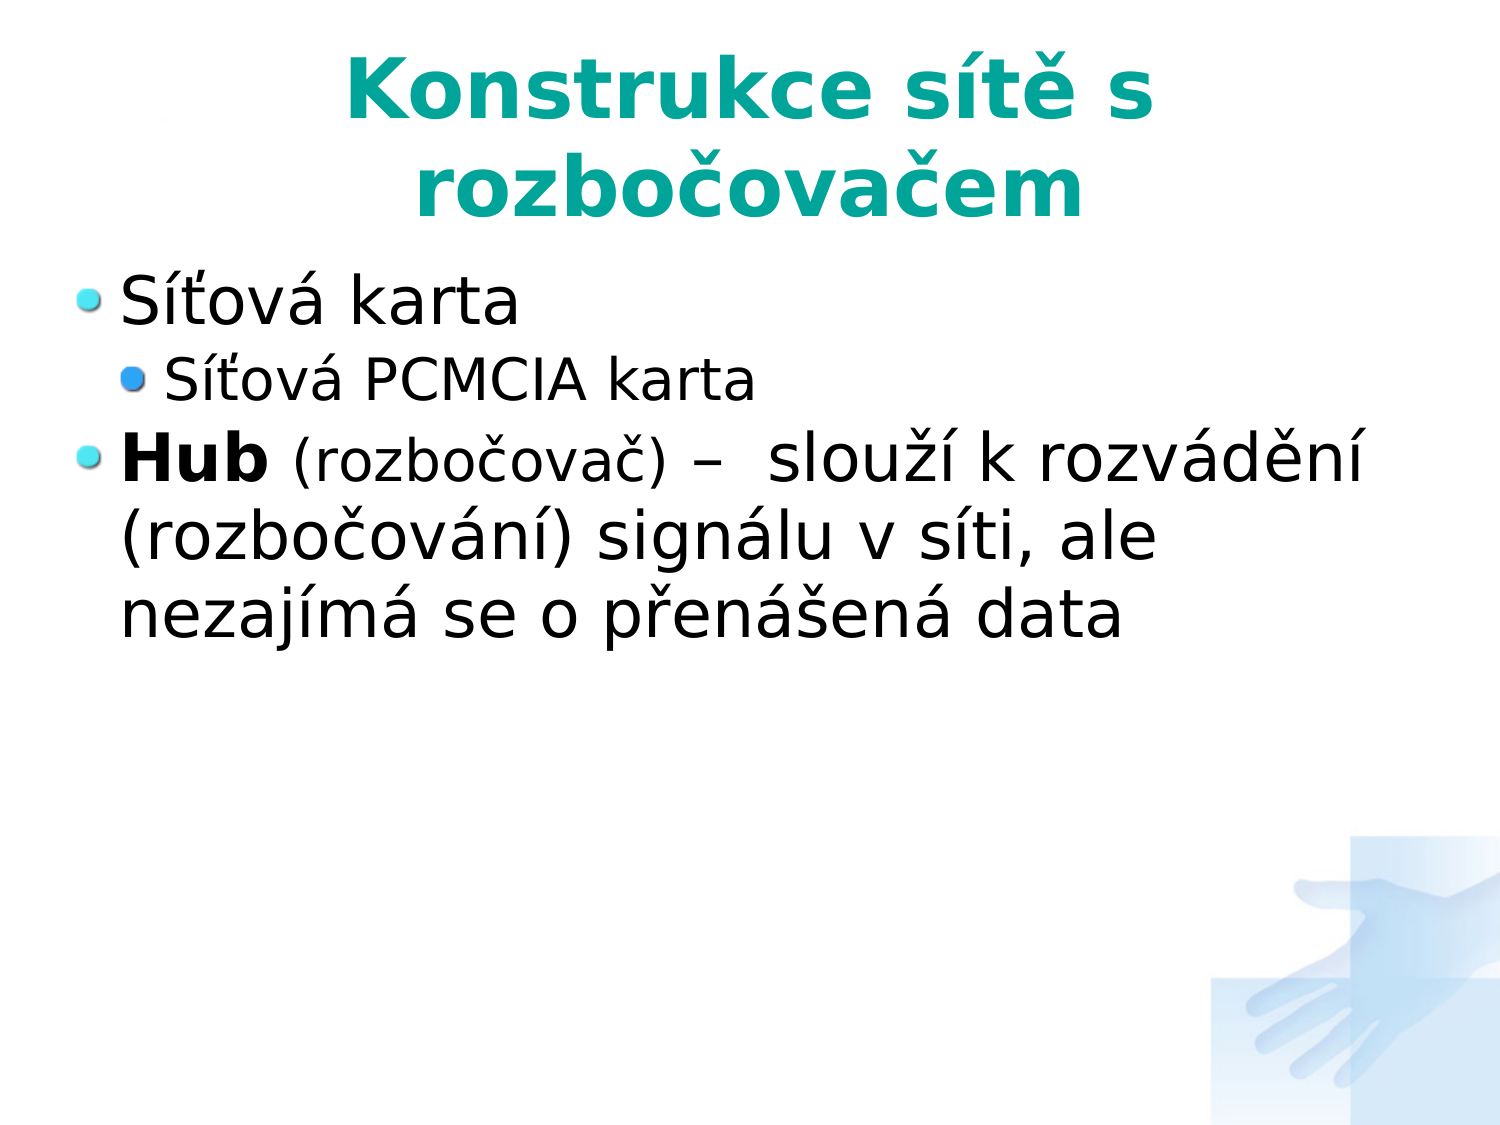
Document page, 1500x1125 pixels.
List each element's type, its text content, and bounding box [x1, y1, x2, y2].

title Konstrukce sítě s rozbočovačem [75, 21, 1426, 257]
list Síťová karta Síťová PCMCIA karta Hub (rozbočovač) – slouží k rozvádění (rozbočování) signálu v síti, ale nezajímá se o přenášená data [75, 262, 1426, 1006]
picture [0, 0, 1500, 1125]
